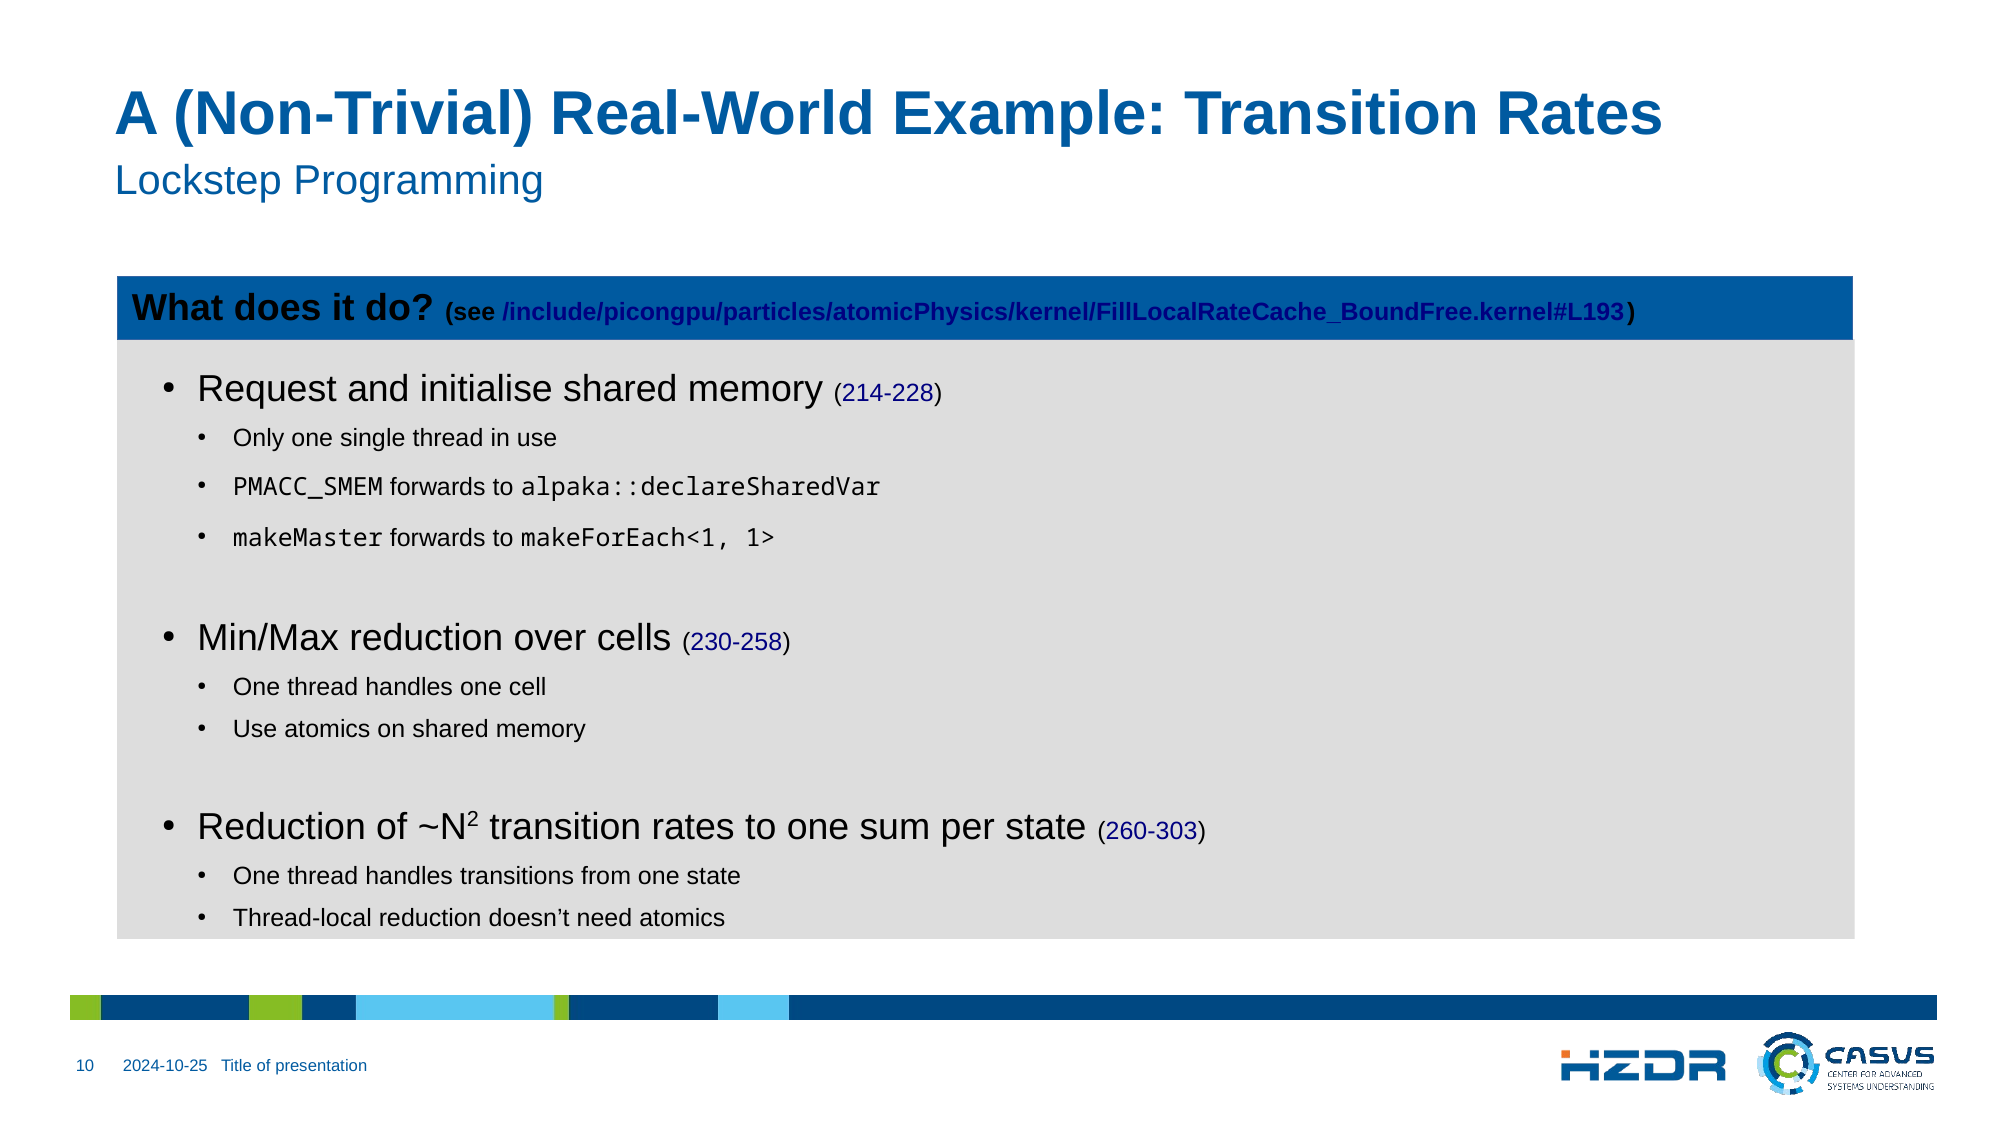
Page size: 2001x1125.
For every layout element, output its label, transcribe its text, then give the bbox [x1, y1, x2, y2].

slide_number 2024-10-25 [107, 1034, 208, 1095]
picture [1560, 1049, 1726, 1081]
picture [104, 995, 569, 1020]
picture [70, 995, 101, 1020]
picture [572, 995, 1937, 1020]
picture [1757, 1032, 1934, 1095]
text_box What does it do? (see /include/picongpu/particles/atomicPhysics/kernel/FillLocalRateCache_BoundFree.kernel#L193) [117, 276, 1853, 340]
title A (Non-Trivial) Real-World Example: Transition Rates [114, 80, 1934, 148]
text_box Lockstep Programming [114, 152, 1267, 208]
text_box Request and initialise shared memory (214-228) Only one single thread in use PMACC_SMEM forwards to alpaka::declareSharedVar makeMaster forwards to makeForEach<1, 1> Min/Max reduction over cells (230-258) One thread handles one cell Use atomics on shared memory Reduction of ~N2 transition rates to one sum per state (260-303) One thread handles transitions from one state Thread-local reduction doesn’t need atomics [117, 339, 1855, 867]
